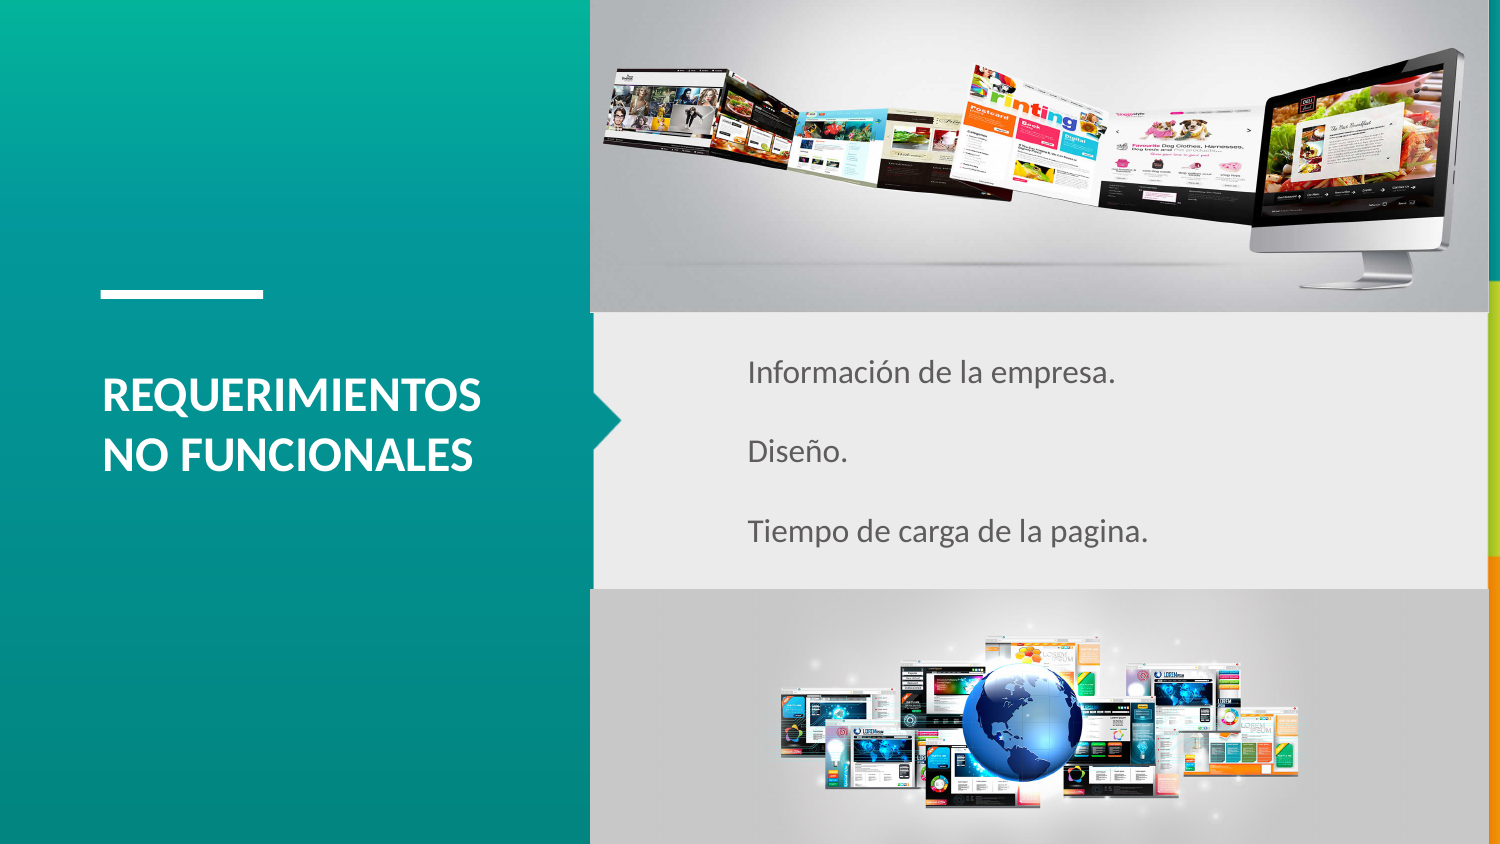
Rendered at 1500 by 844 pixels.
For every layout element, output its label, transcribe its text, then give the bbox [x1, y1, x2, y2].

text_box Información de la empresa. Diseño. Tiempo de carga de la pagina. [732, 342, 1371, 557]
text_box REQUERIMIENTOS NO FUNCIONALES [87, 354, 545, 490]
picture [0, 0, 1500, 844]
